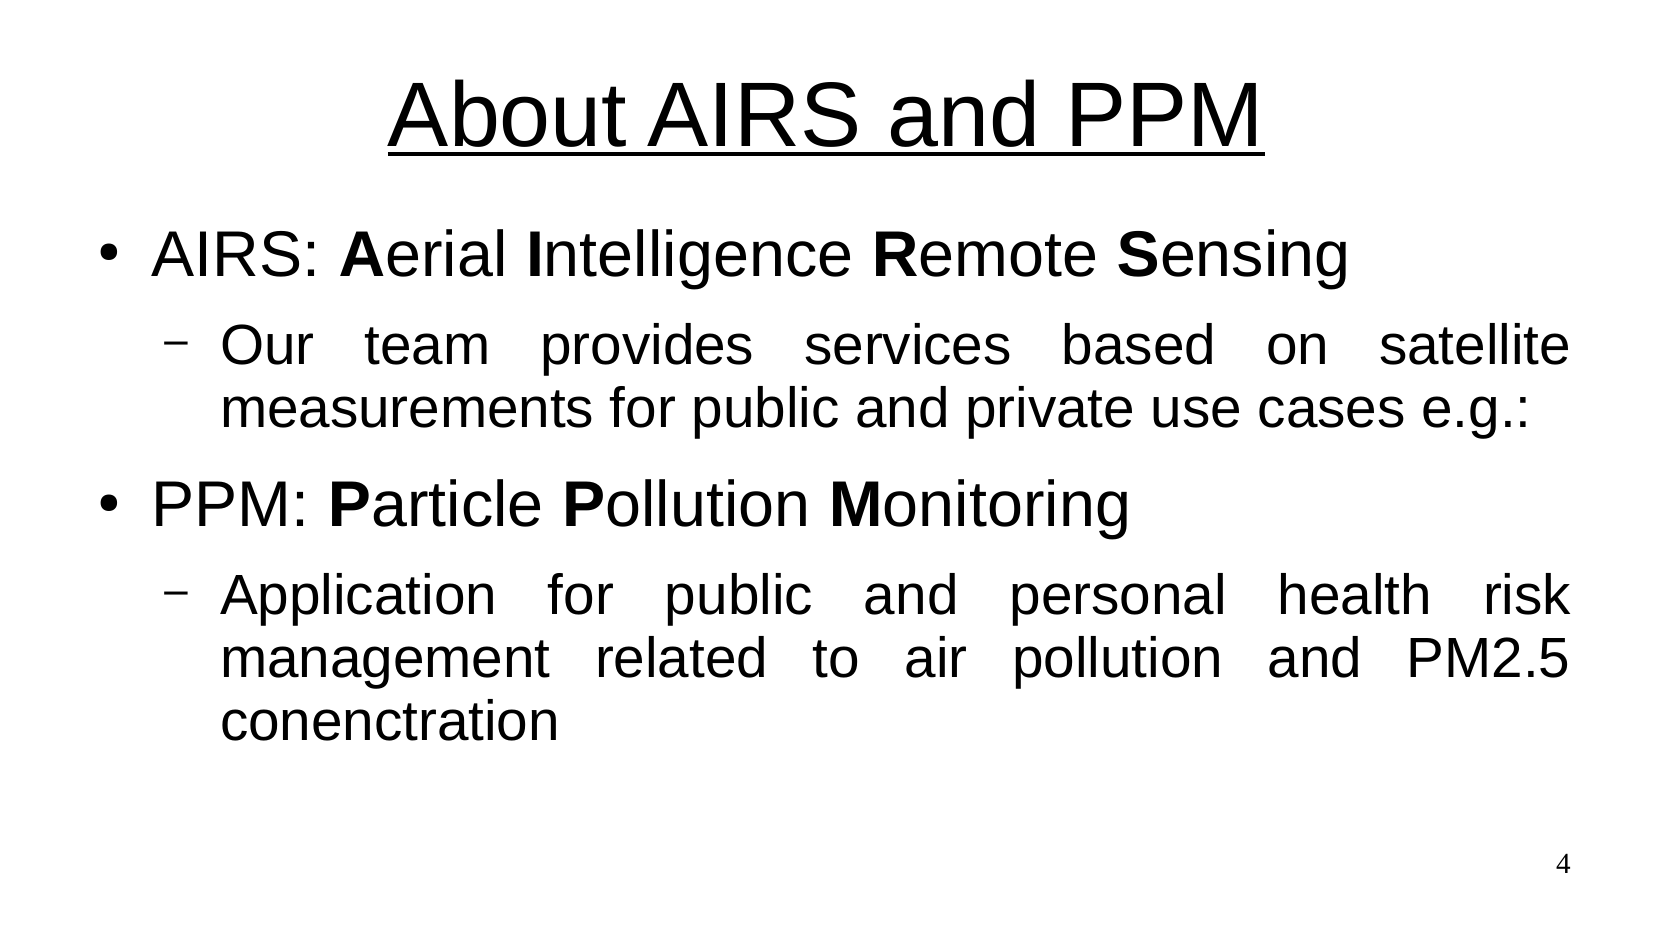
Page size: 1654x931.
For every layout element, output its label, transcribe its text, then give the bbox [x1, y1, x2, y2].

title About AIRS and PPM [82, 37, 1571, 193]
list AIRS: Aerial Intelligence Remote Sensing Our team provides services based on satellite measurements for public and private use cases e.g.: PPM: Particle Pollution Monitoring Application for public and personal health risk management related to air pollution and PM2.5 conenctration [82, 217, 1571, 758]
